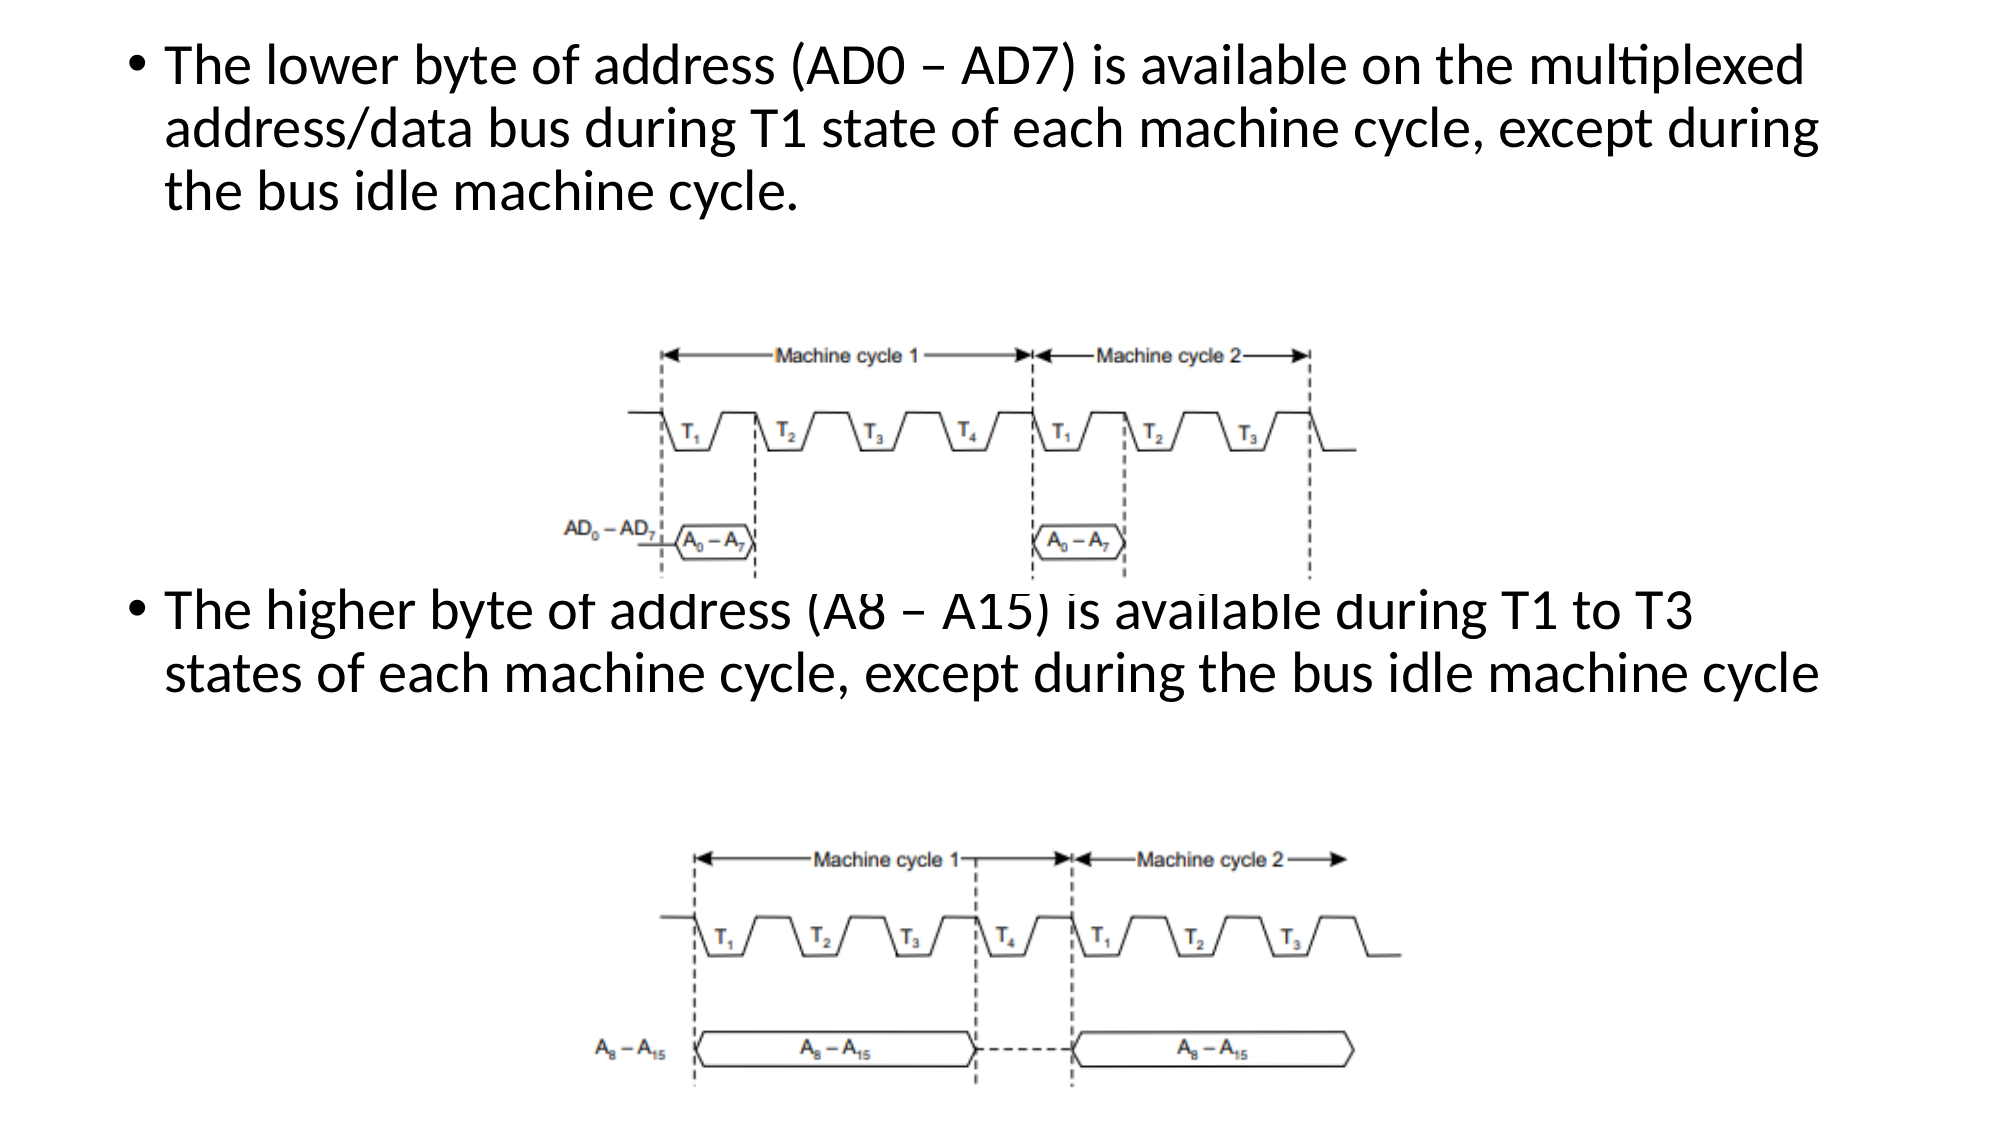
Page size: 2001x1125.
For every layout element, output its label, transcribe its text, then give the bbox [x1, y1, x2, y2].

picture [531, 844, 1434, 1093]
picture [545, 327, 1404, 594]
list The lower byte of address (AD0 – AD7) is available on the multiplexed address/data bus during T1 state of each machine cycle, except during the bus idle machine cycle. The higher byte of address (A8 – A15) is available during T1 to T3 states of each machine cycle, except during the bus idle machine cycle [112, 26, 1838, 798]
